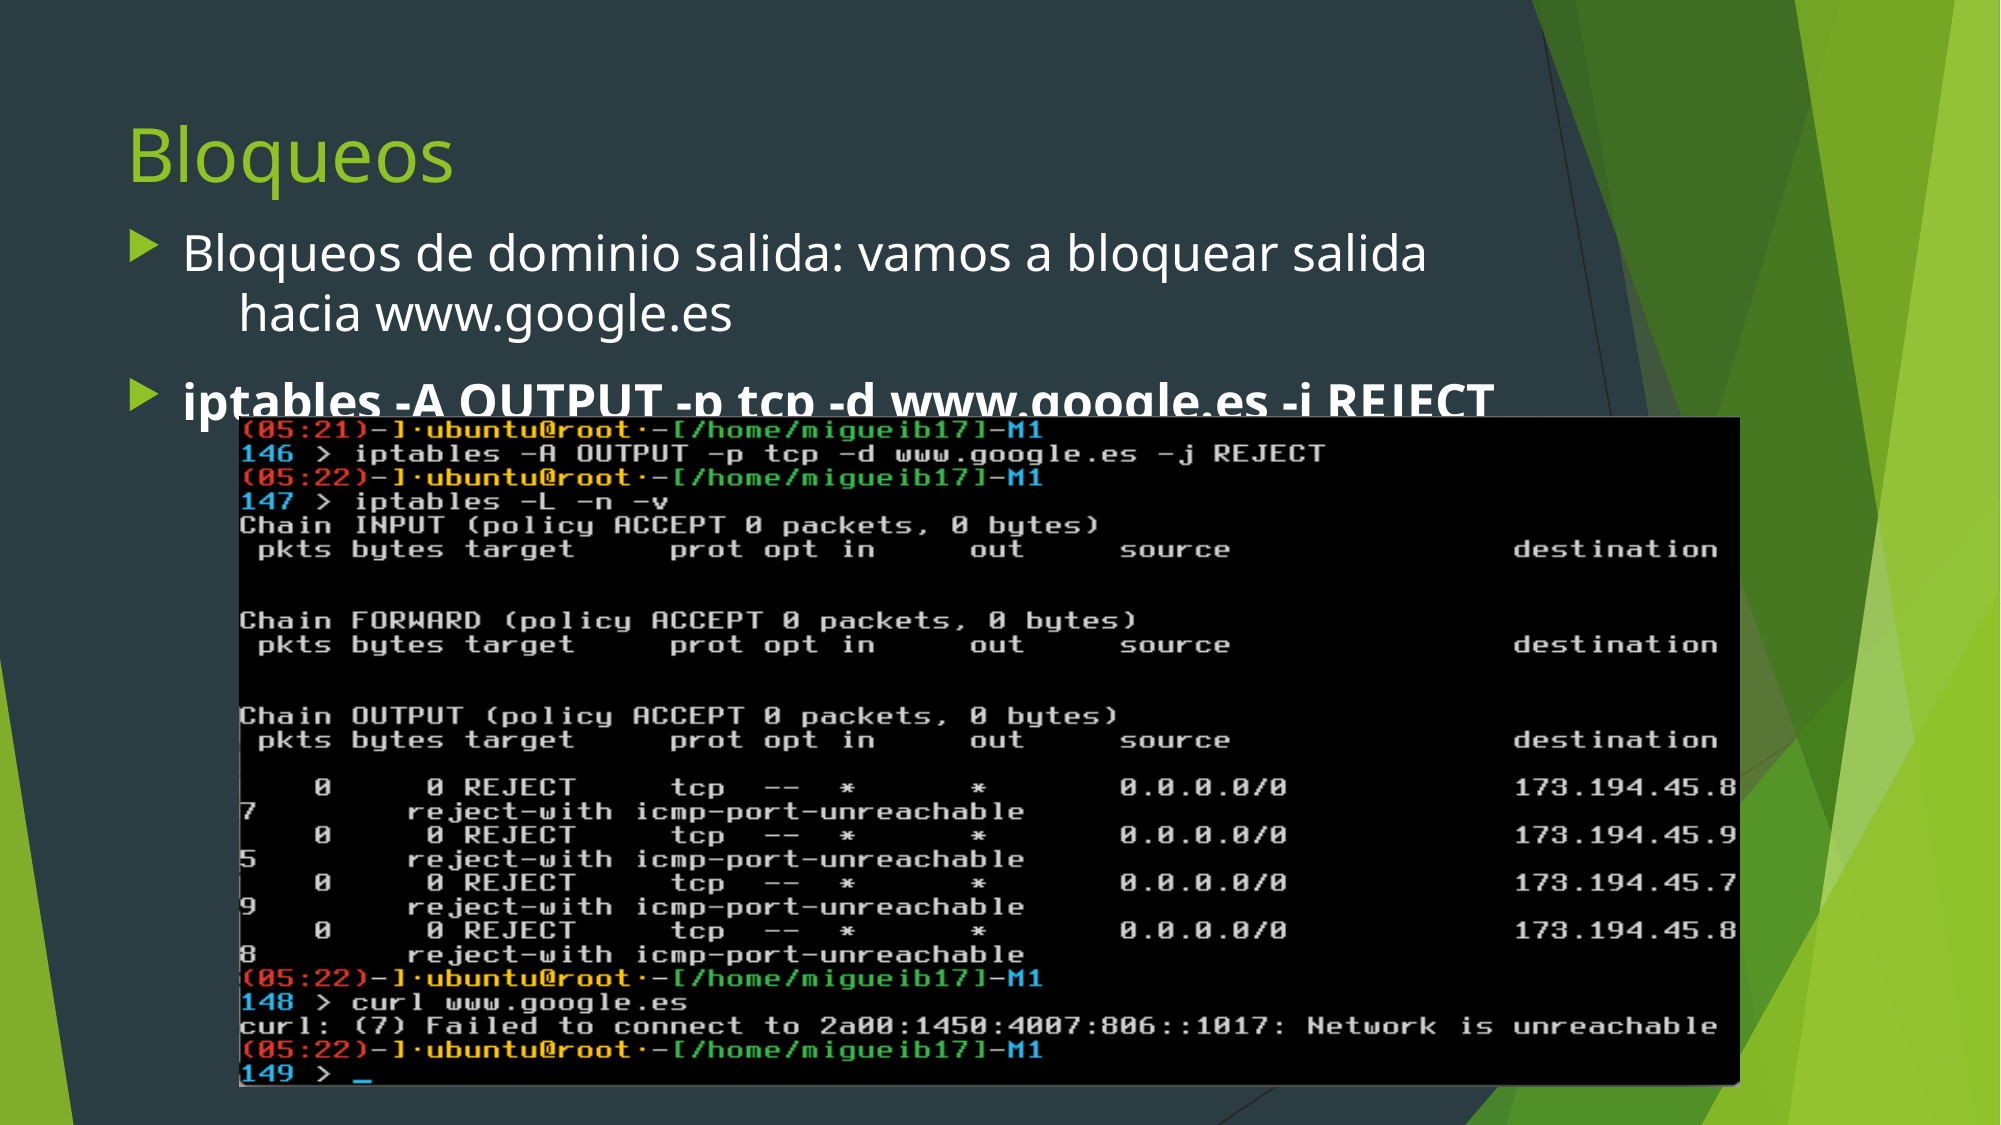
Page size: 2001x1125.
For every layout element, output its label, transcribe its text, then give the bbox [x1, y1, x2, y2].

title Bloqueos [111, 99, 1522, 213]
list Bloqueos de dominio salida: vamos a bloquear salida hacia www.google.es iptables -A OUTPUT -p tcp -d www.google.es -j REJECT [111, 213, 1522, 851]
picture [239, 416, 1740, 1087]
